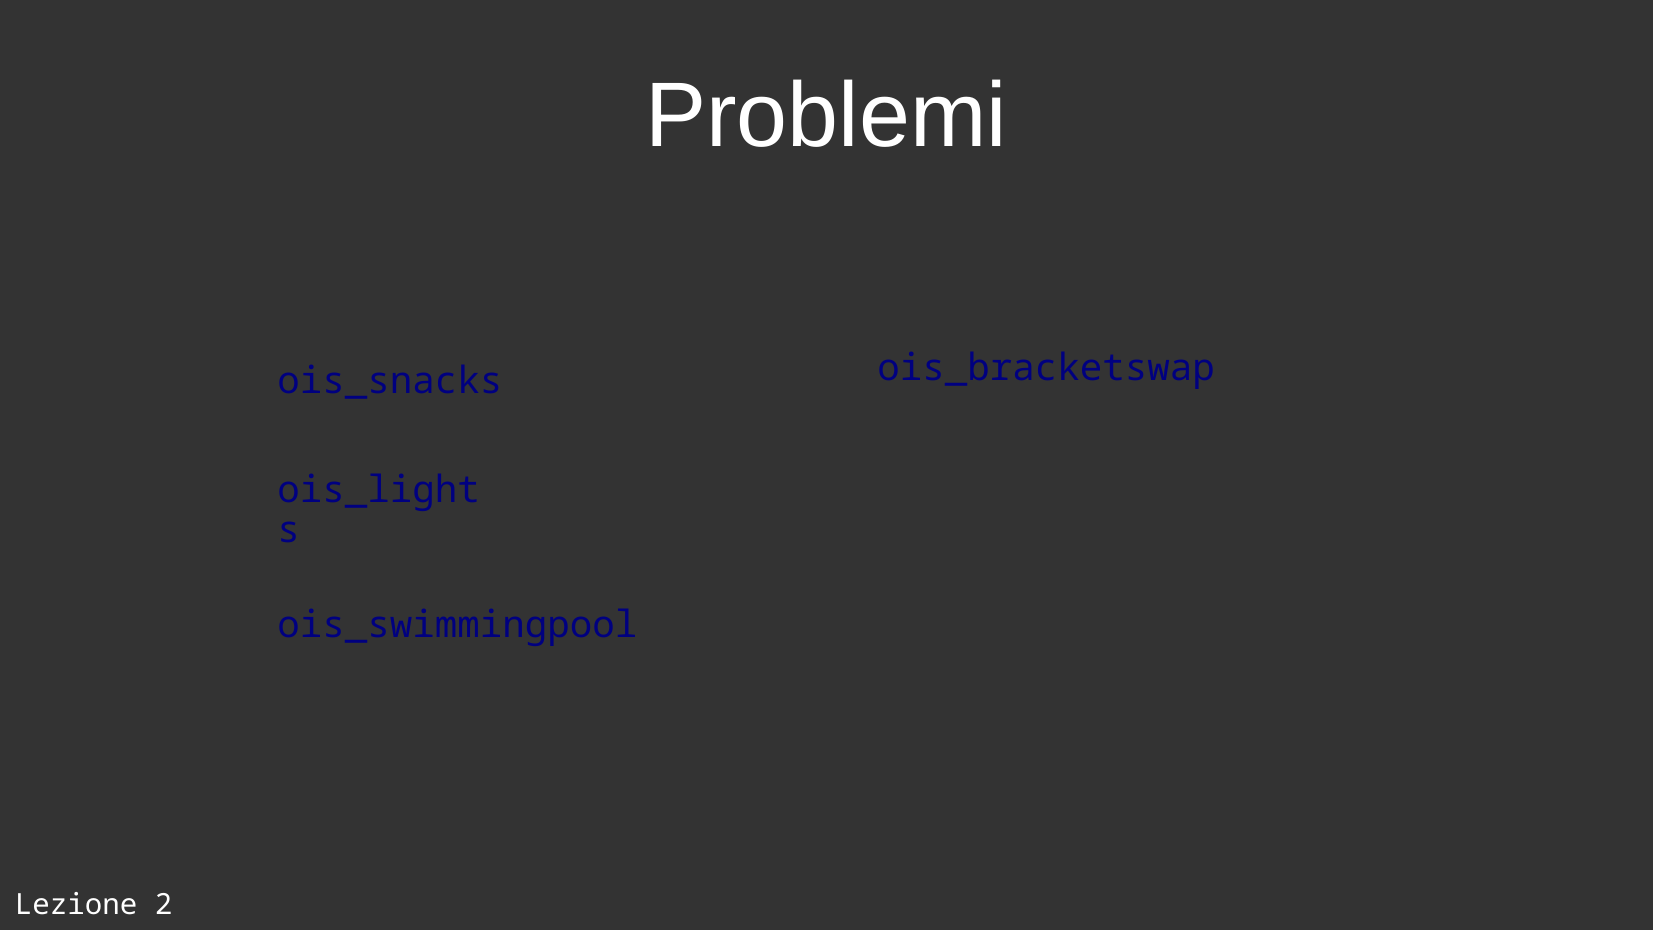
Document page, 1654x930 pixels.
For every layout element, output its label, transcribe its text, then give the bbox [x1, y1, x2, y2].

text_box Lezione 2 [0, 875, 188, 930]
text_box ois_lights [262, 454, 513, 526]
text_box ois_swimmingpool [262, 589, 686, 676]
text_box ois_bracketswap [862, 333, 1248, 413]
text_box ois_snacks [262, 346, 518, 413]
title Problemi [622, 37, 1031, 193]
